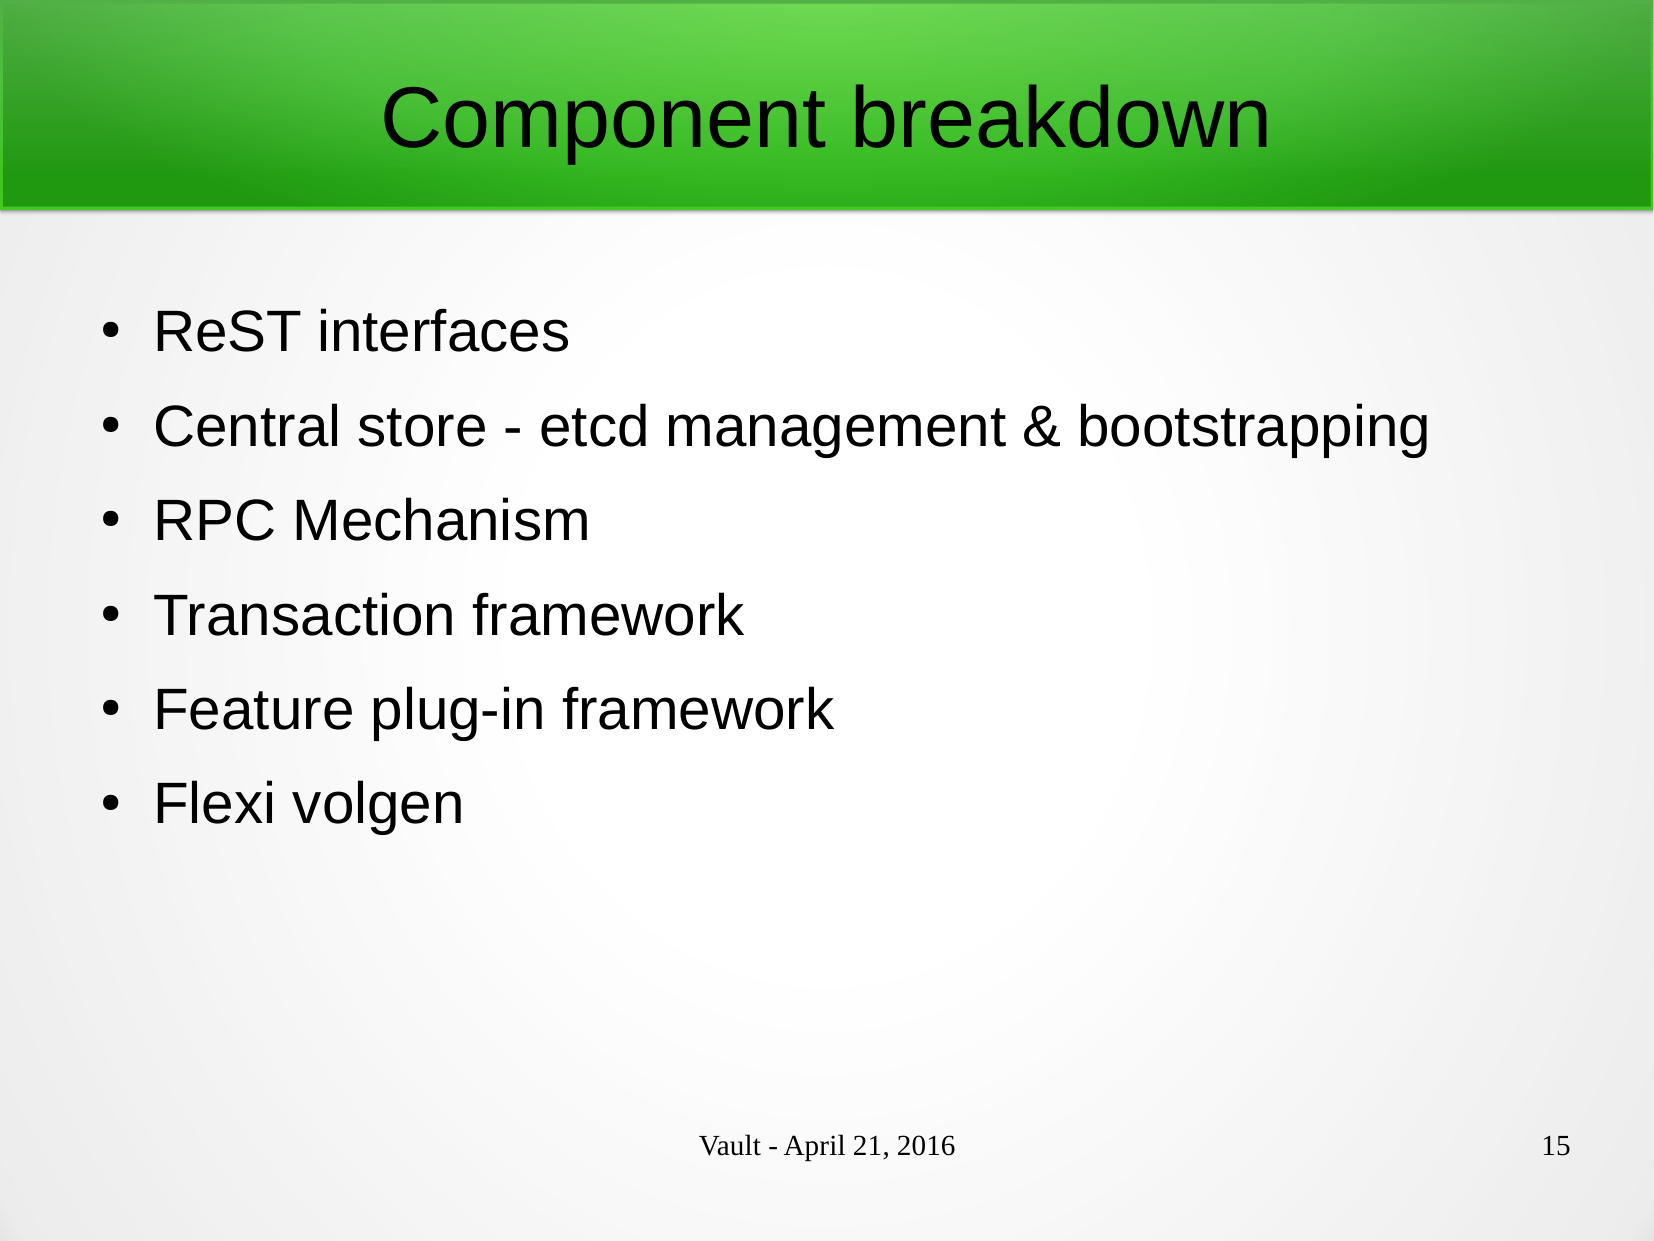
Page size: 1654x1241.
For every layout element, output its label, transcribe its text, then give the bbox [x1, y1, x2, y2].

title Component breakdown [82, 47, 1571, 189]
list ReST interfaces Central store - etcd management & bootstrapping RPC Mechanism Transaction framework Feature plug-in framework Flexi volgen [82, 299, 1571, 1019]
